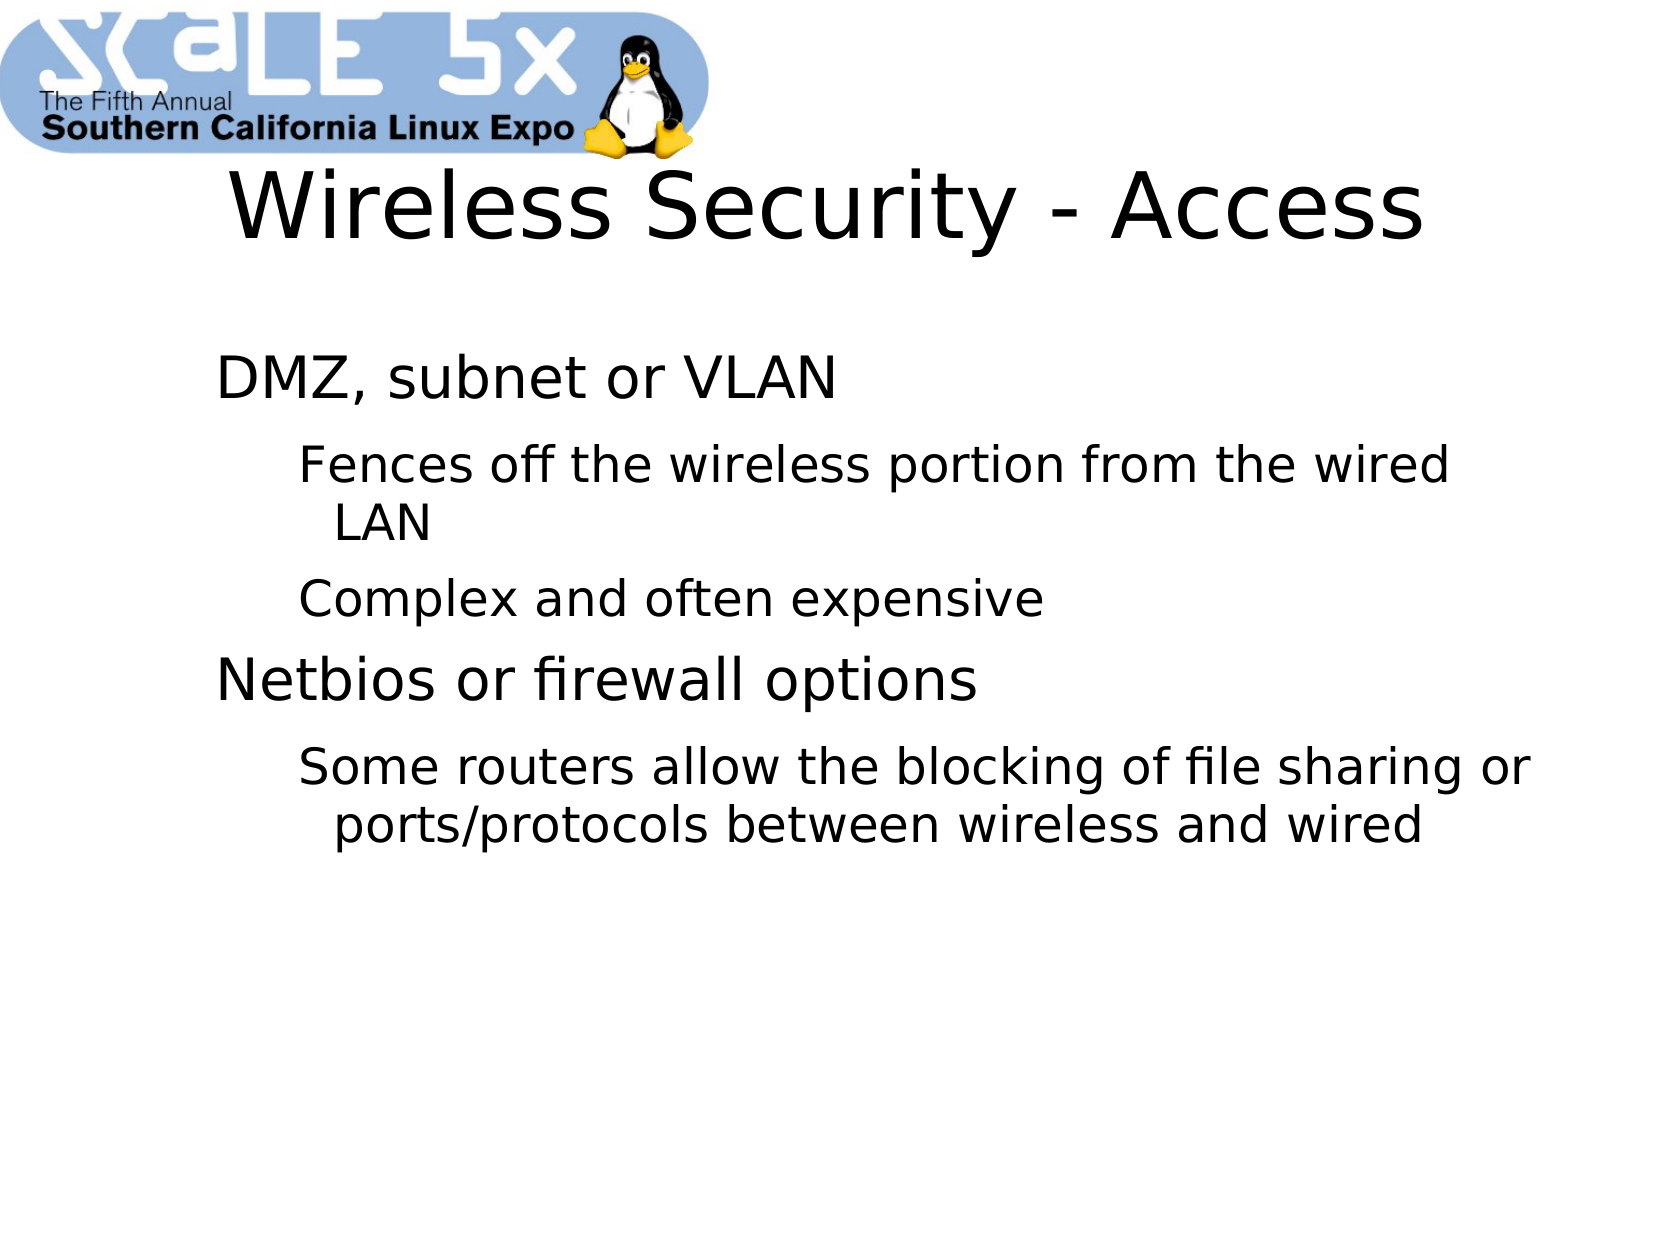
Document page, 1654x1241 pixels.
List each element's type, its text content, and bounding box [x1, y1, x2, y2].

title Wireless Security - Access [121, 102, 1533, 311]
picture [0, 3, 709, 159]
list DMZ, subnet or VLAN Fences off the wireless portion from the wired LAN Complex and often expensive Netbios or firewall options Some routers allow the blocking of file sharing or ports/protocols between wireless and wired [121, 344, 1533, 1127]
